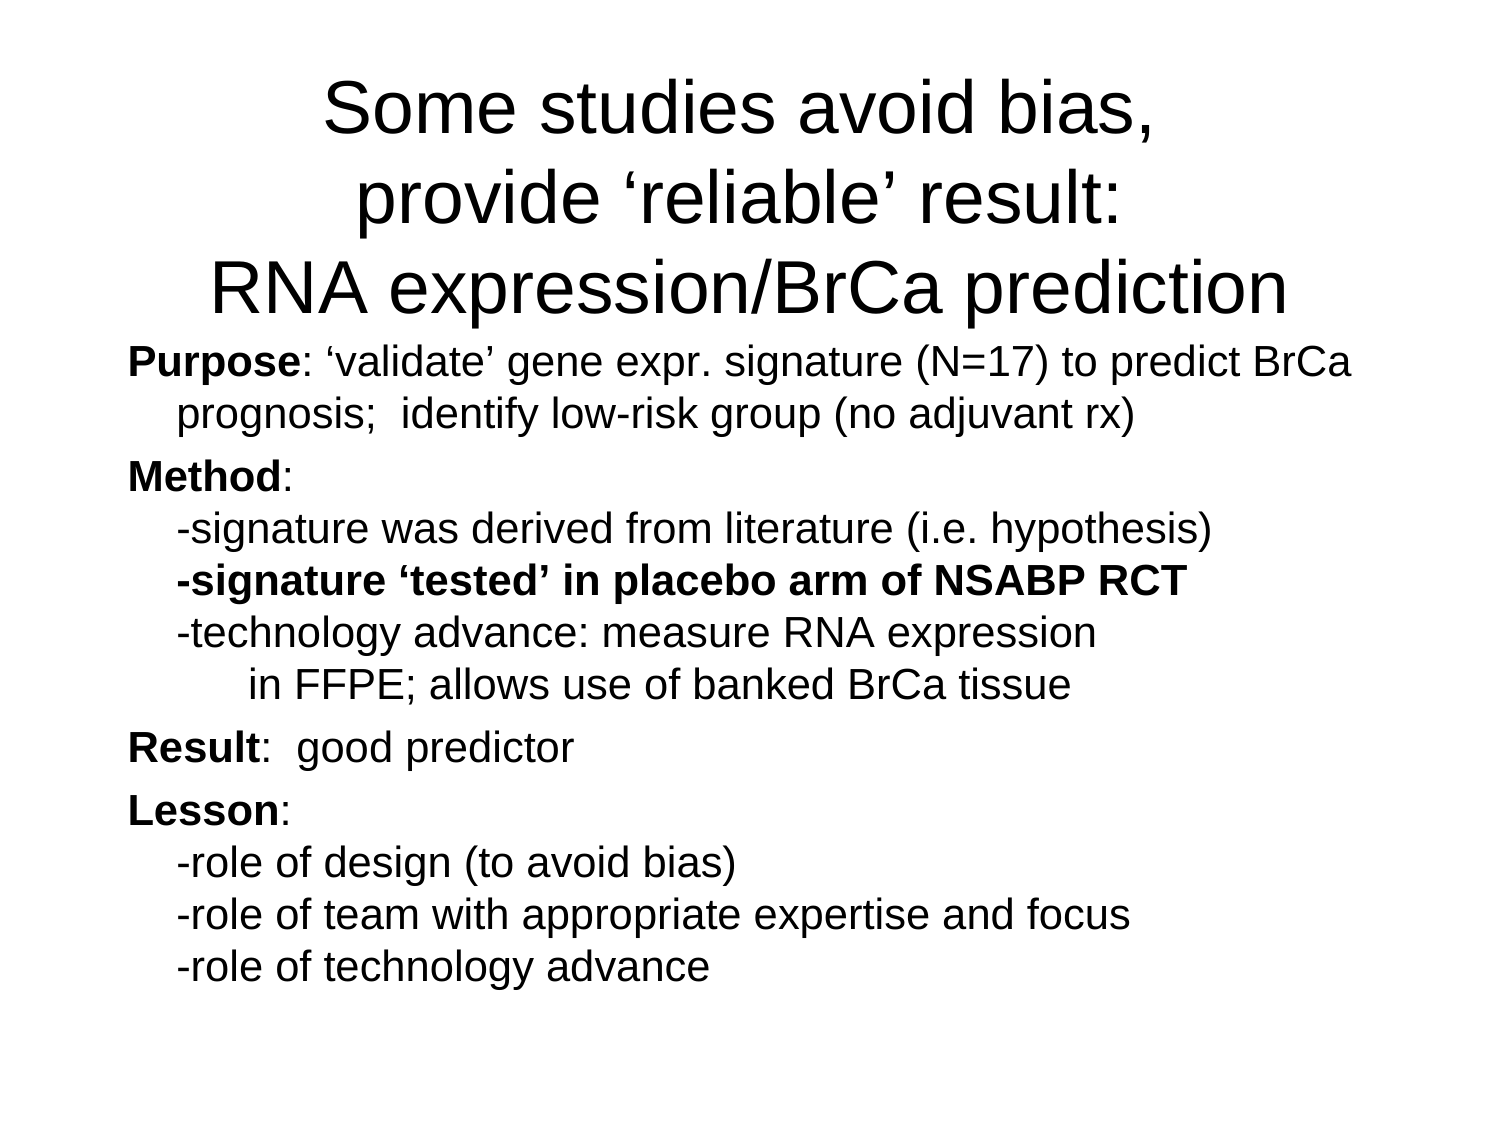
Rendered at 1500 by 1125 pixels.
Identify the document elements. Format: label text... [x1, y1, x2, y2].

title Some studies avoid bias, provide ‘reliable’ result: RNA expression/BrCa prediction [112, 51, 1388, 324]
list Purpose: ‘validate’ gene expr. signature (N=17) to predict BrCa prognosis; identify low-risk group (no adjuvant rx) Method: -signature was derived from literature (i.e. hypothesis) -signature ‘tested’ in placebo arm of NSABP RCT -technology advance: measure RNA expression in FFPE; allows use of banked BrCa tissue Result: good predictor Lesson: -role of design (to avoid bias) -role of team with appropriate expertise and focus -role of technology advance [112, 324, 1438, 1000]
